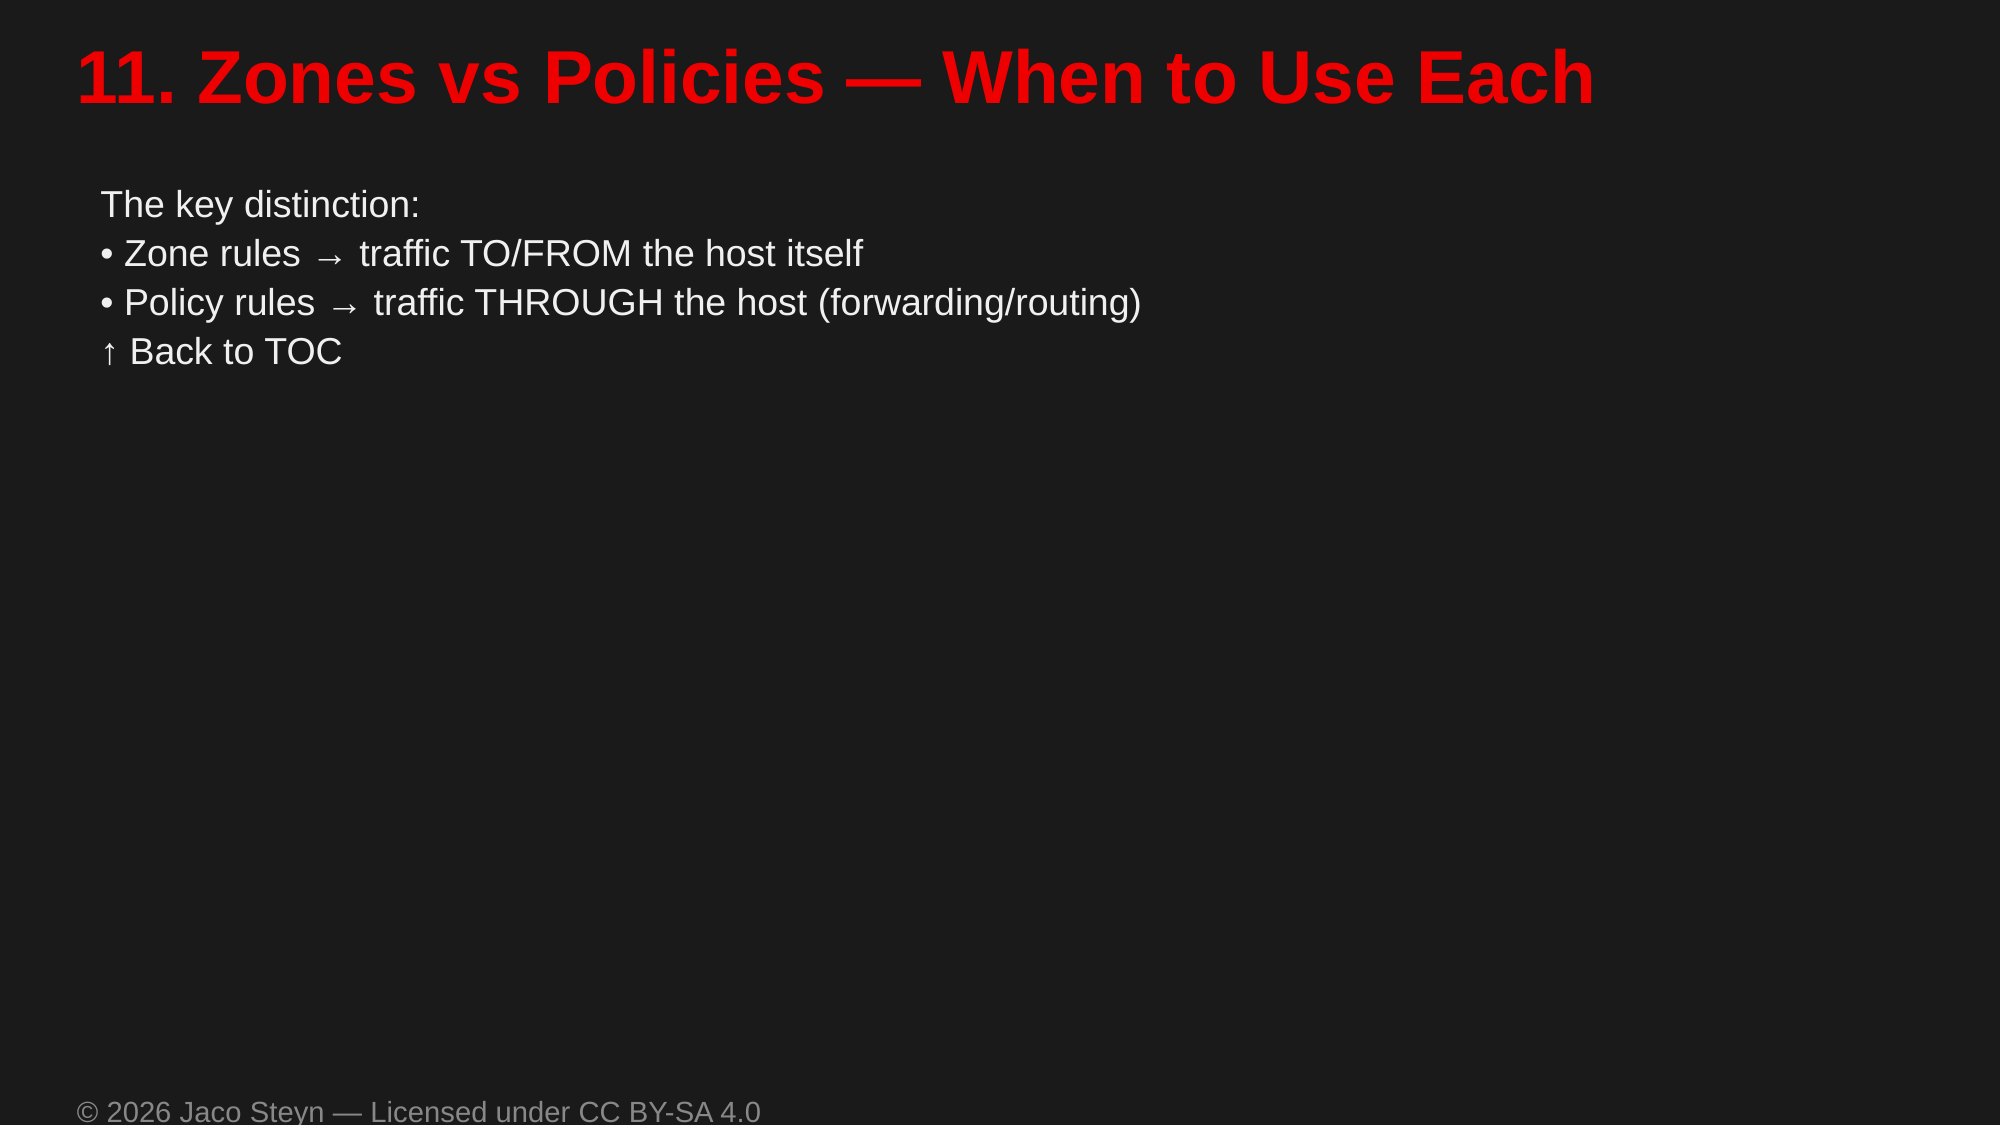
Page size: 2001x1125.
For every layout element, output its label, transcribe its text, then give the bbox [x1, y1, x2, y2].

text_box 11. Zones vs Policies — When to Use Each [59, 23, 1942, 154]
text_box The key distinction: • Zone rules → traffic TO/FROM the host itself • Policy rules → traffic THROUGH the host (forwarding/routing) ↑ Back to TOC [59, 171, 1942, 1083]
text_box © 2026 Jaco Steyn — Licensed under CC BY-SA 4.0 [59, 1083, 1942, 1120]
